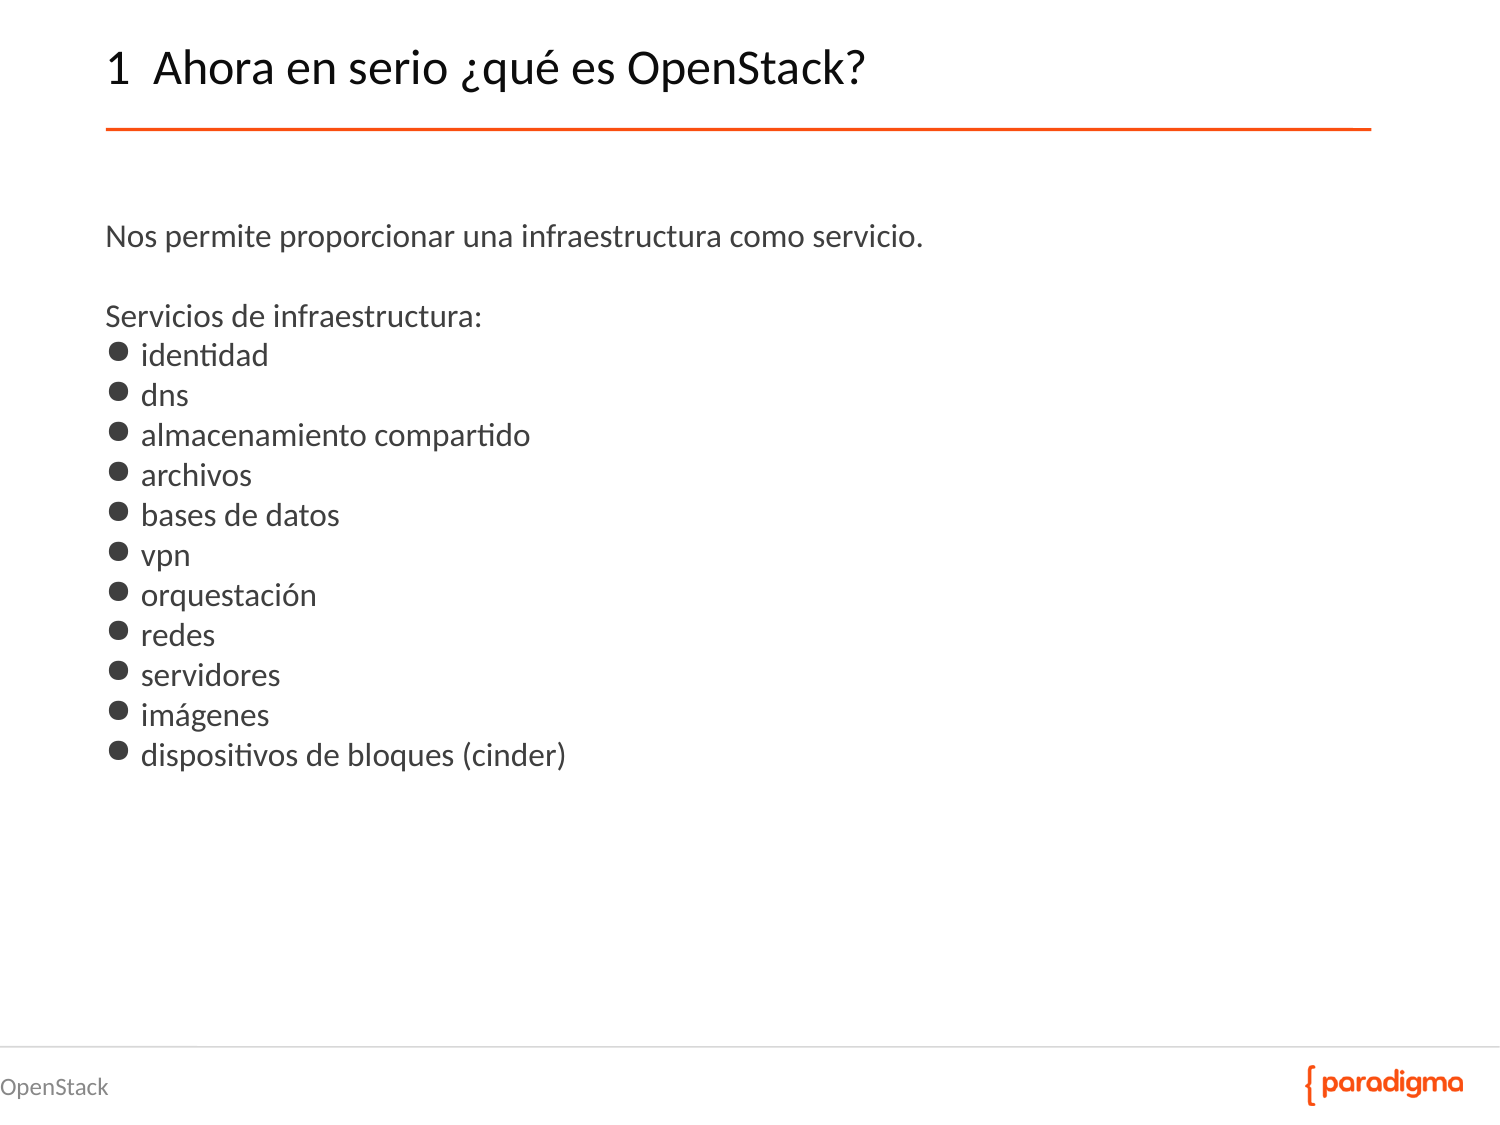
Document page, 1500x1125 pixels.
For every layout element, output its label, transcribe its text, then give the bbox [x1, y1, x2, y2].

text_box 1 Ahora en serio ¿qué es OpenStack? [105, 0, 1395, 130]
text_box OpenStack [0, 1048, 1223, 1125]
text_box Nos permite proporcionar una infraestructura como servicio. Servicios de infraestructura: identidad dns almacenamiento compartido archivos bases de datos vpn orquestación redes servidores imágenes dispositivos de bloques (cinder) [105, 206, 1395, 984]
picture [1305, 1065, 1463, 1107]
